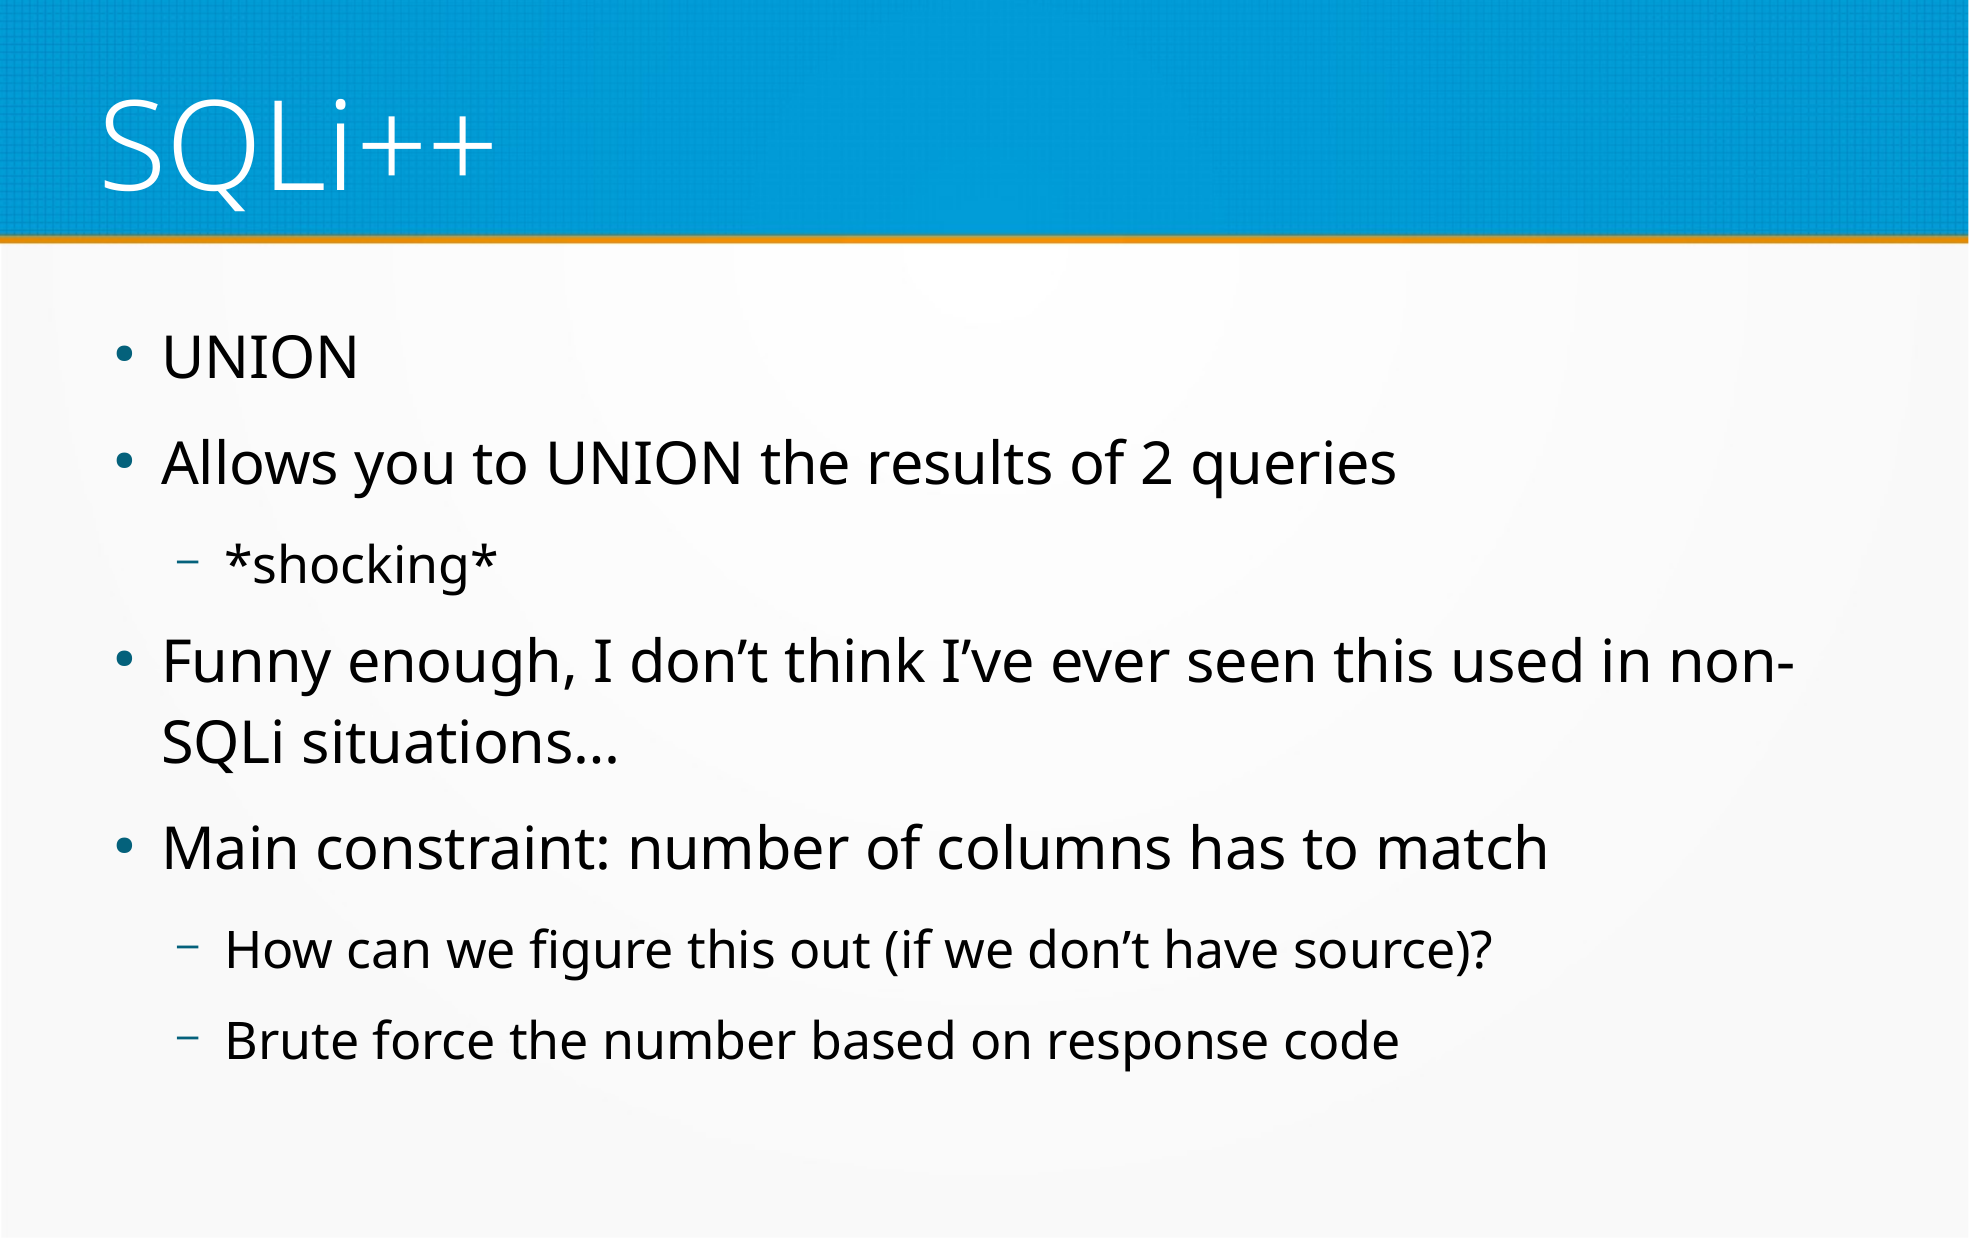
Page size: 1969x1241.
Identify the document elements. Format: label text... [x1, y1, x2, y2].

picture [0, 233, 1969, 1241]
title SQLi++ [98, 19, 1870, 227]
list UNION Allows you to UNION the results of 2 queries *shocking* Funny enough, I don’t think I’ve ever seen this used in non-SQLi situations… Main constraint: number of columns has to match How can we figure this out (if we don’t have source)? Brute force the number based on response code [98, 315, 1861, 1081]
